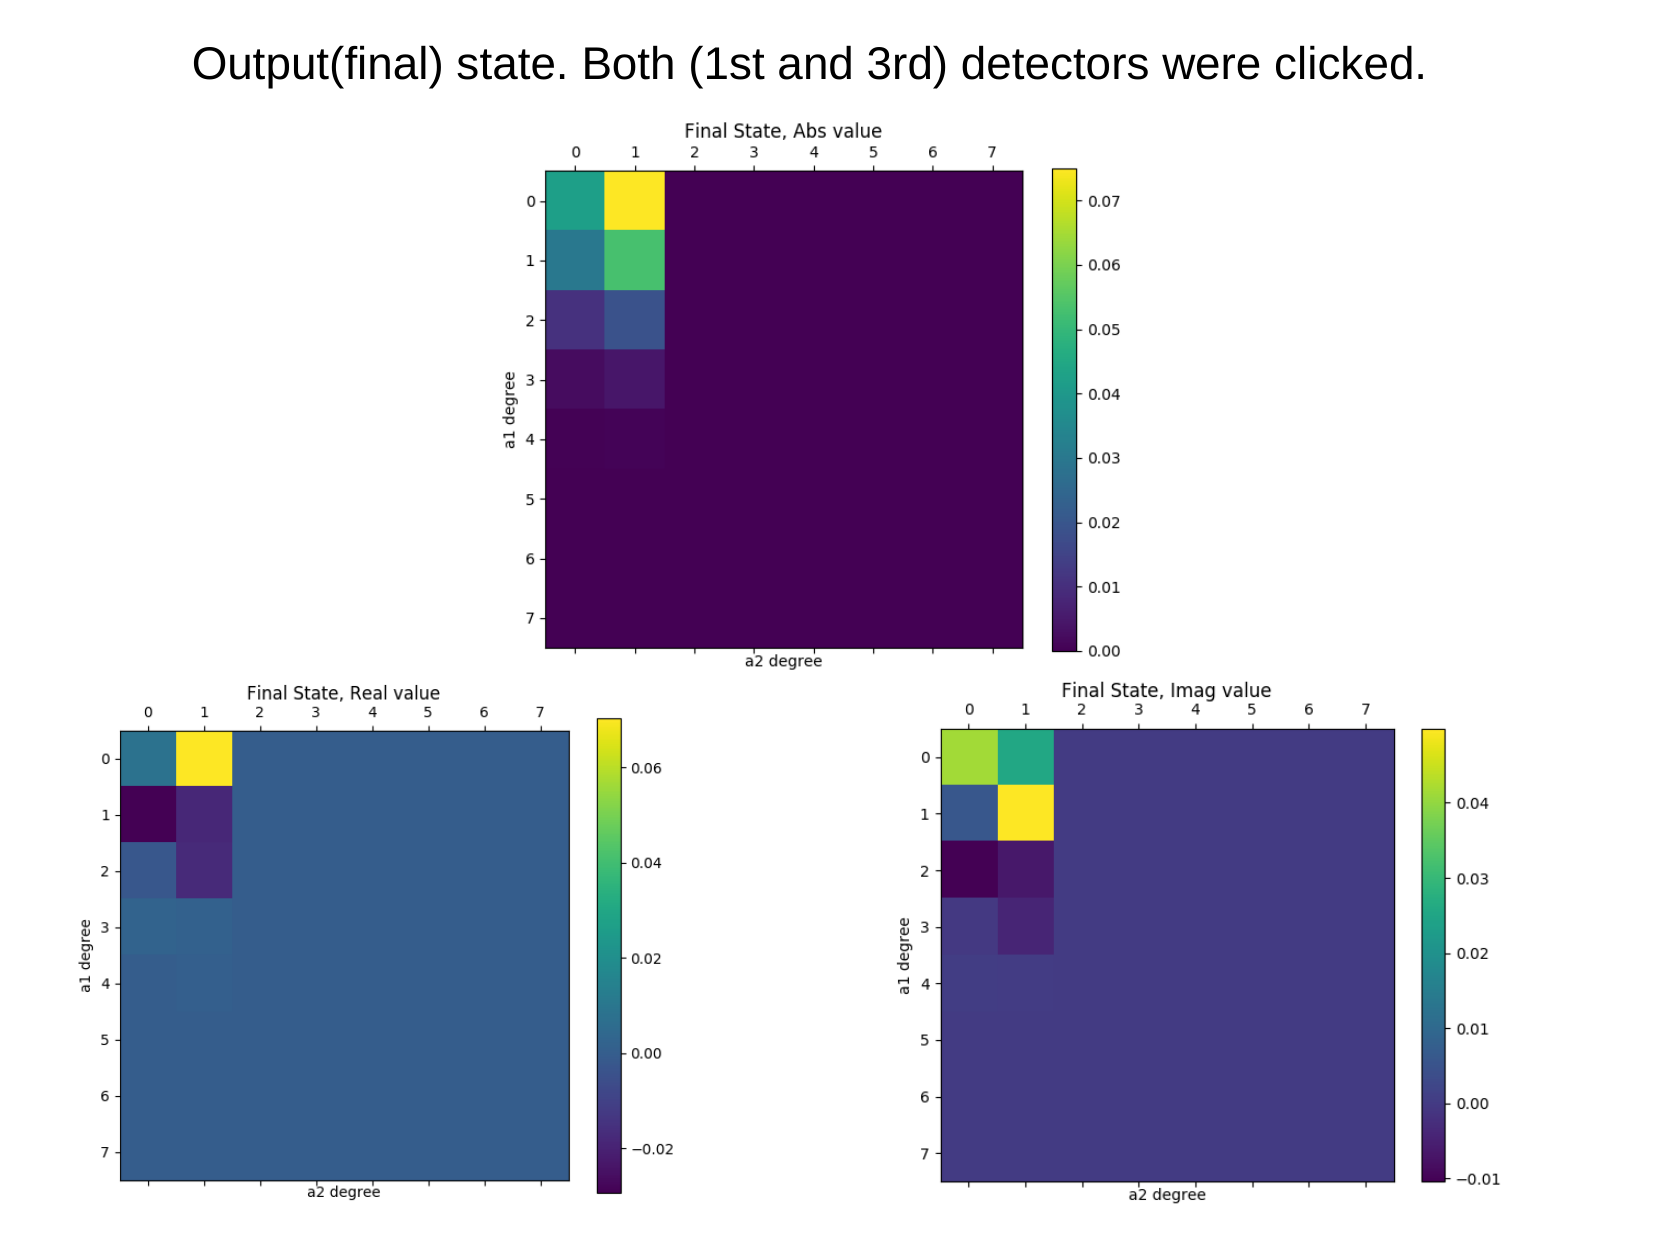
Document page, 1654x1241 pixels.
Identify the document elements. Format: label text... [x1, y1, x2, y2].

text_box Output(final) state. Both (1st and 3rd) detectors were clicked. [177, 30, 1465, 107]
picture [70, 118, 1507, 1217]
